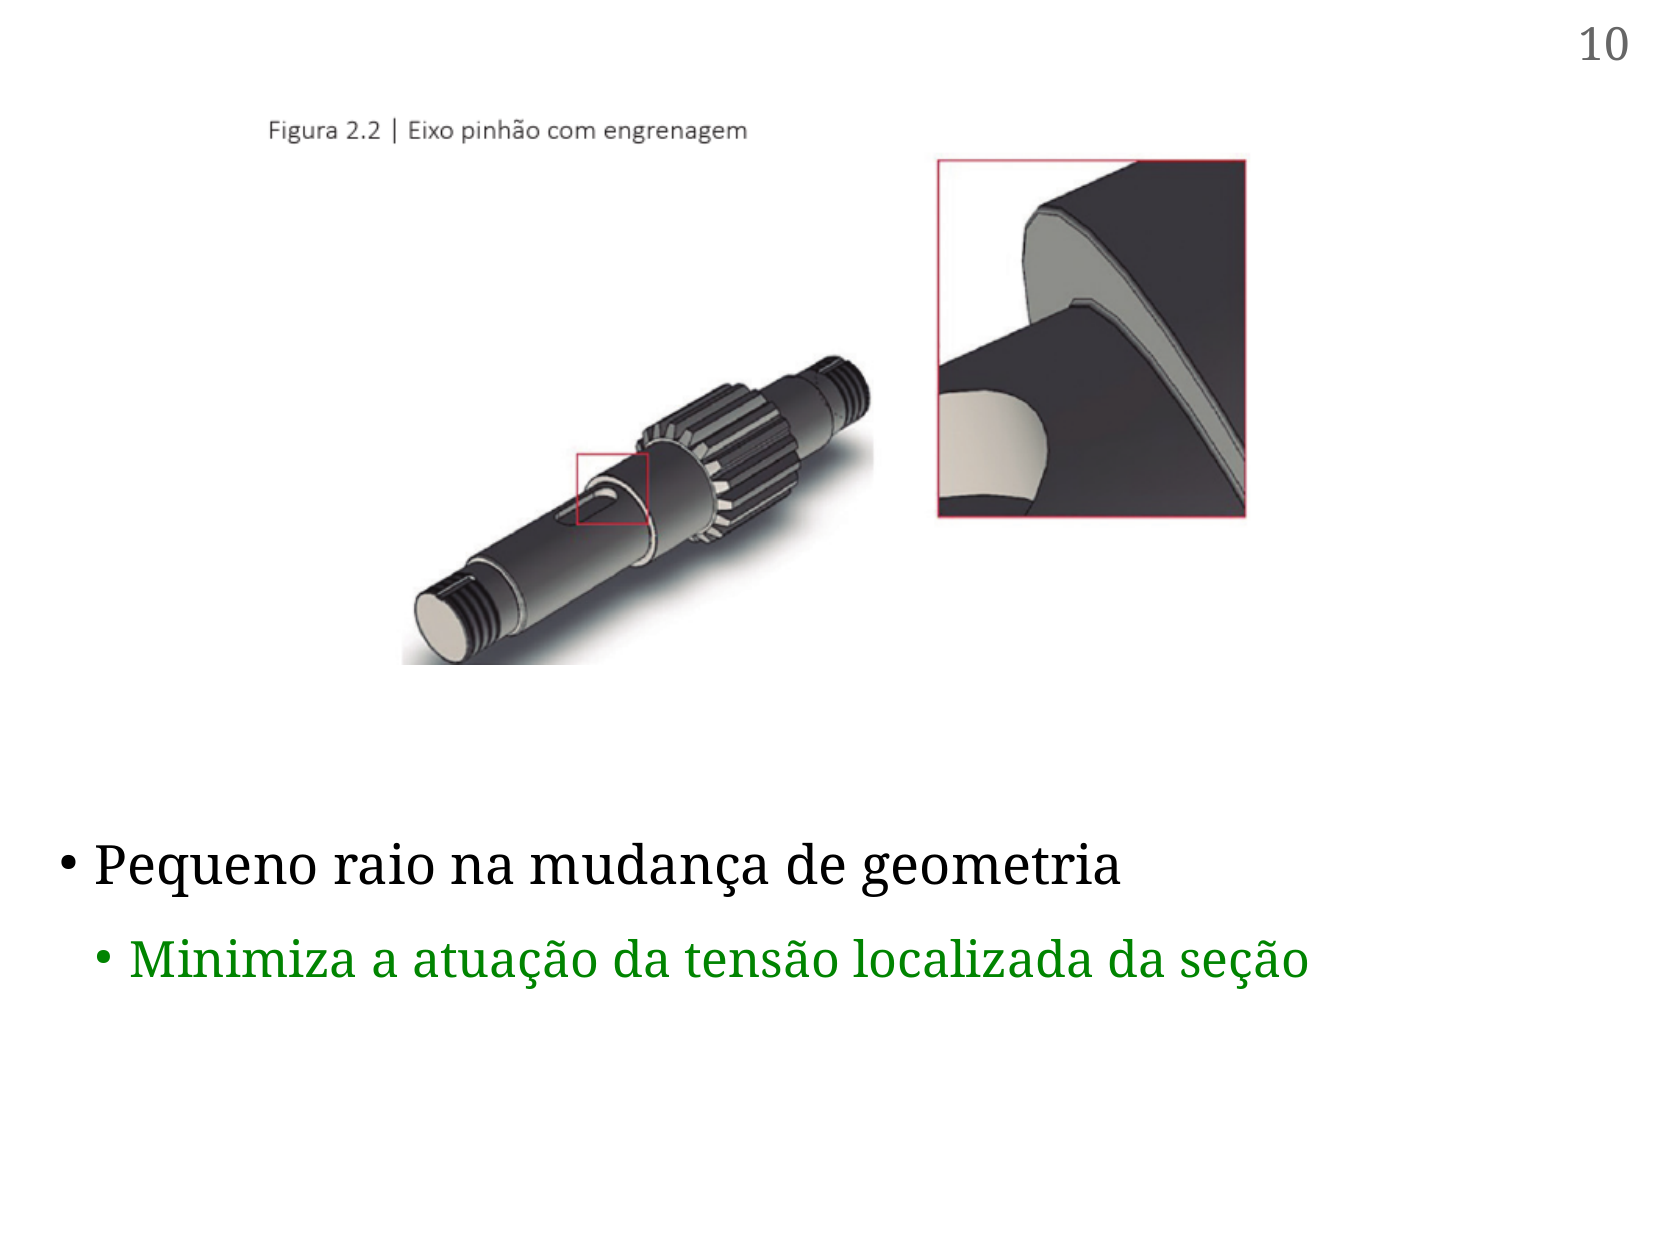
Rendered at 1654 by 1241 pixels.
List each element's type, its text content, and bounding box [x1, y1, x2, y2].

picture [266, 114, 1255, 665]
list Pequeno raio na mudança de geometria Minimiza a atuação da tensão localizada da seção [59, 826, 1595, 1211]
